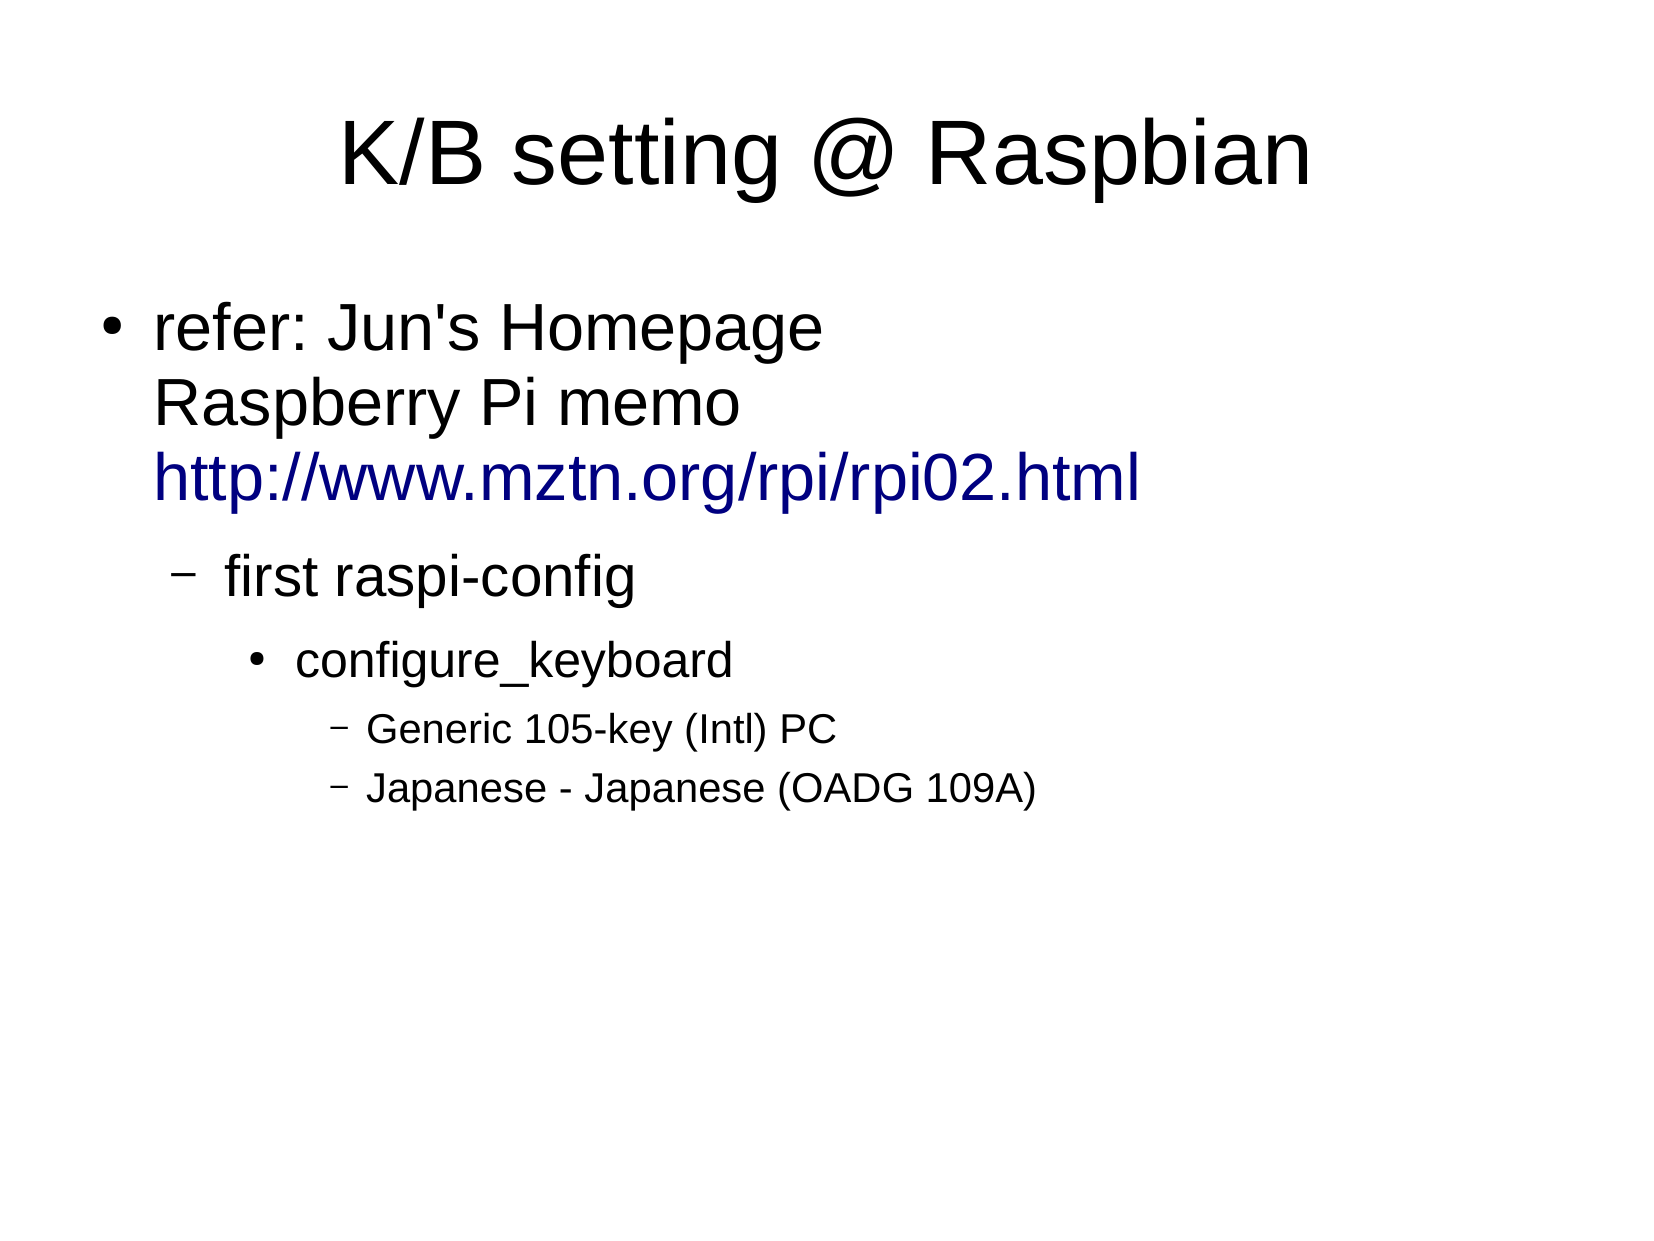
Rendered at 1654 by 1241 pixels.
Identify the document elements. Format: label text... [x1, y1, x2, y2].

list refer: Jun's Homepage Raspberry Pi memo http://www.mztn.org/rpi/rpi02.html first raspi-config configure_keyboard Generic 105-key (Intl) PC Japanese - Japanese (OADG 109A) [82, 290, 1538, 1146]
title K/B setting @ Raspbian [82, 49, 1571, 257]
